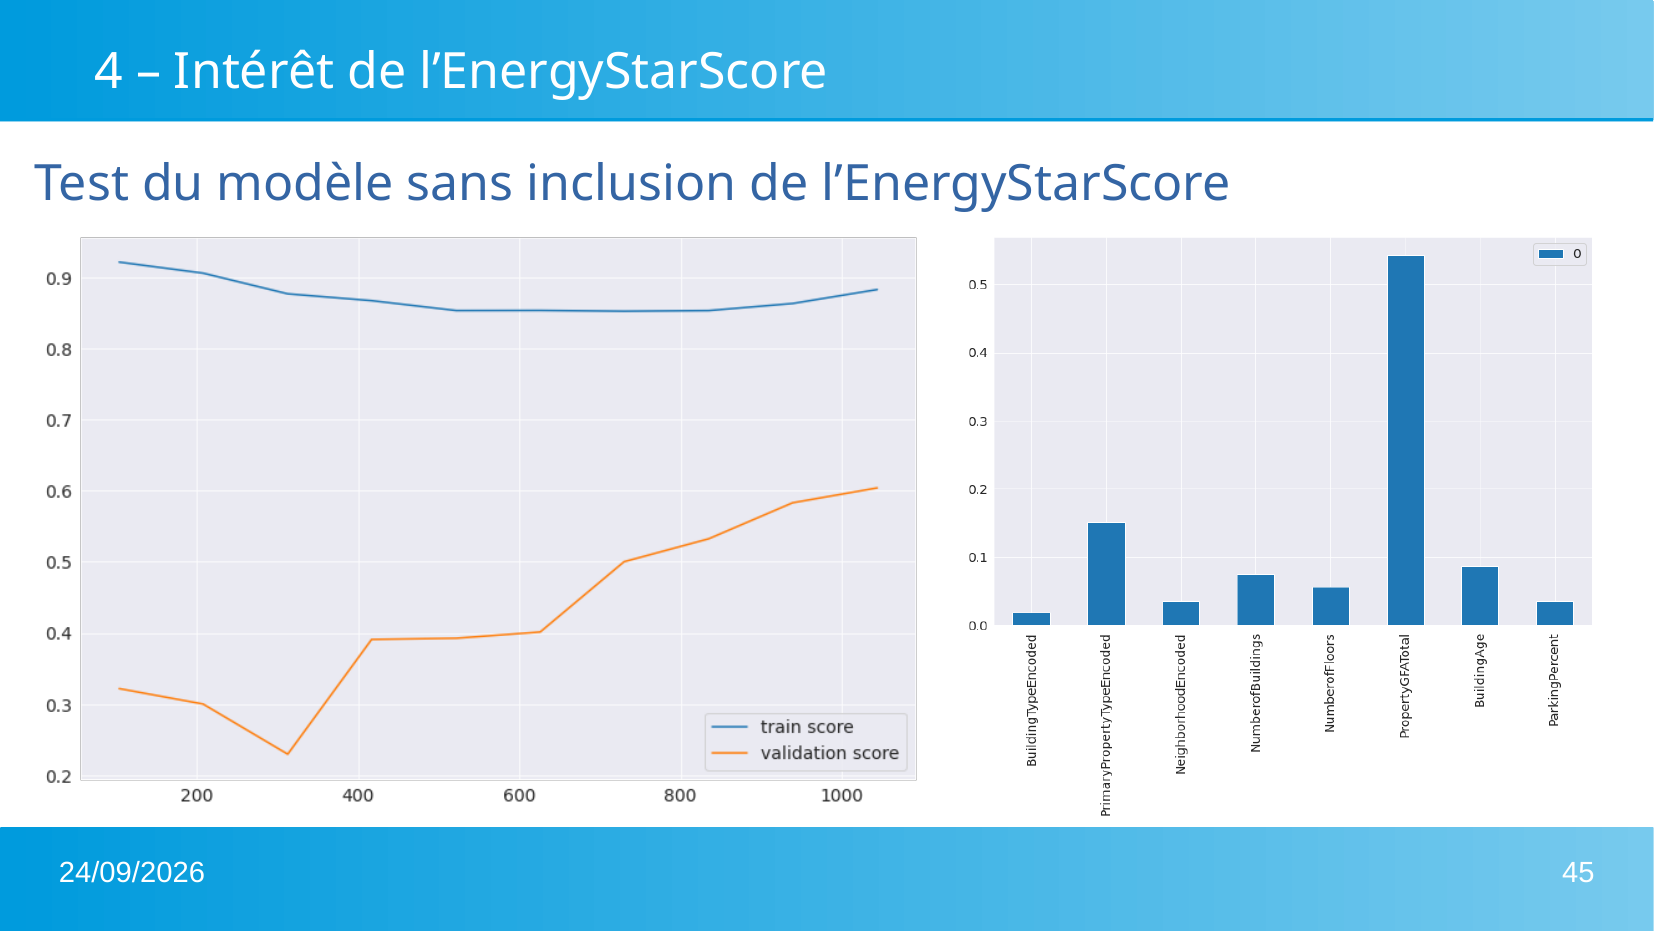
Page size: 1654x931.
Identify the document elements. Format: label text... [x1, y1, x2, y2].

picture [36, 229, 924, 814]
text_box Test du modèle sans inclusion de l’EnergyStarScore [19, 139, 1584, 221]
picture [961, 230, 1598, 821]
title 4 – Intérêt de l’EnergyStarScore [59, 29, 1595, 108]
